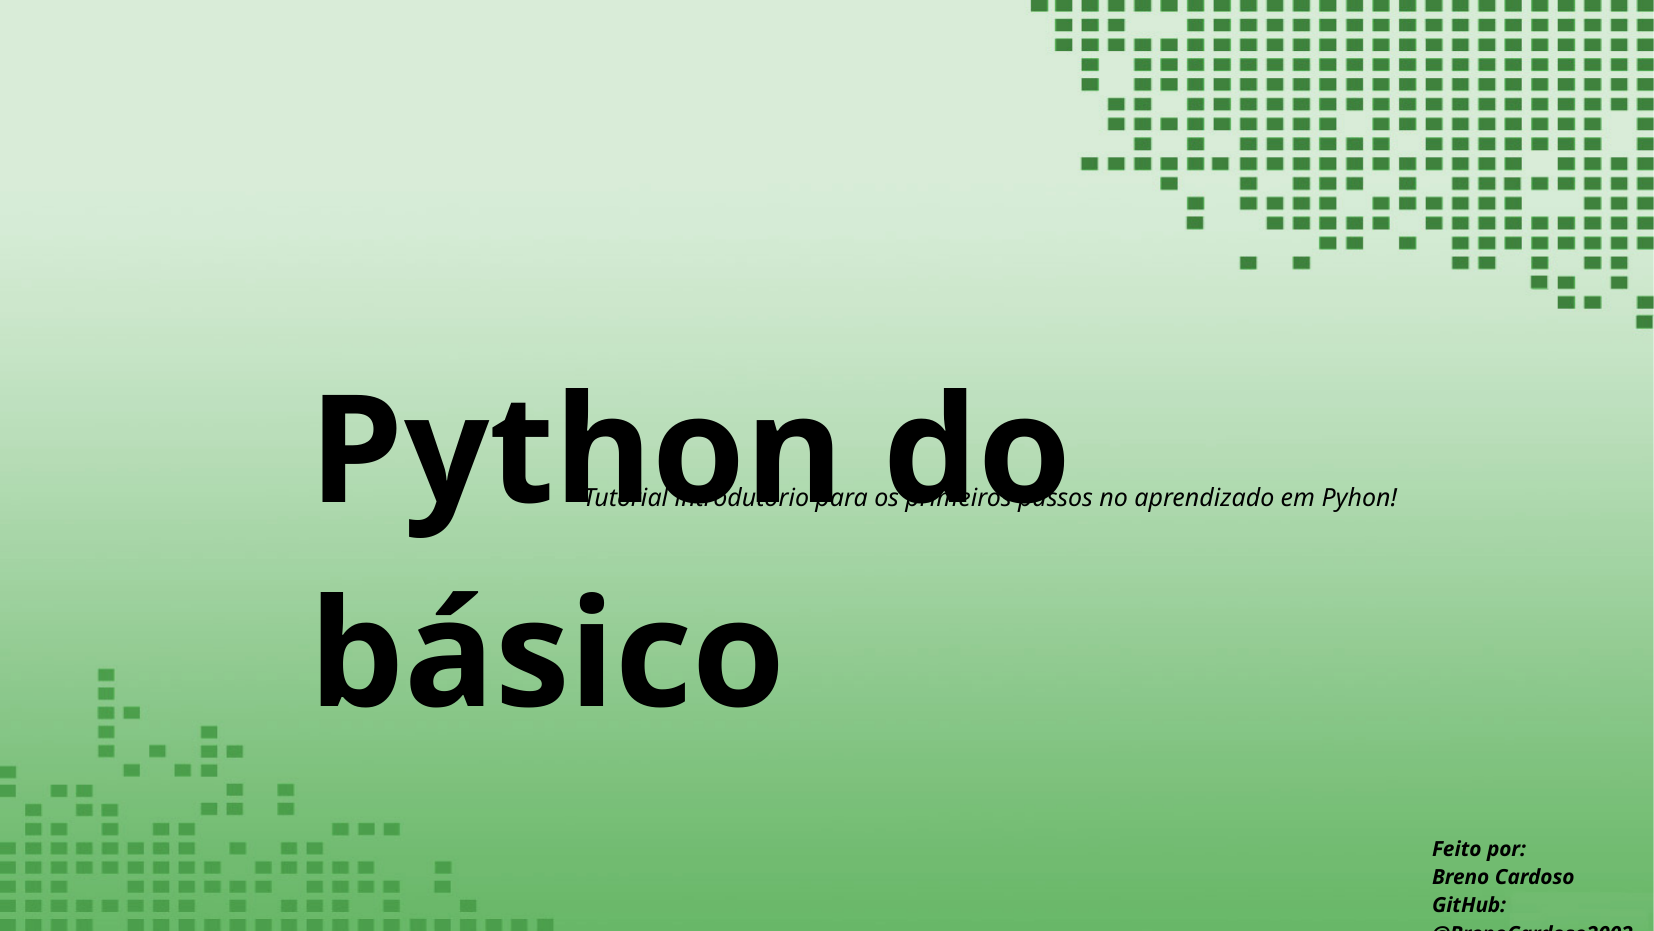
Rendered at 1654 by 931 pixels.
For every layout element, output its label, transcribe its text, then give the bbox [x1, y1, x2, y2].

text_box Tutorial introdutório para os primeiros passos no aprendizado em Pyhon! [568, 472, 1423, 515]
text_box Python do básico [295, 334, 1477, 680]
picture [0, 0, 1654, 931]
text_box Feito por: Breno Cardoso GitHub: @BrenoCardoso2002 [1417, 826, 1654, 931]
